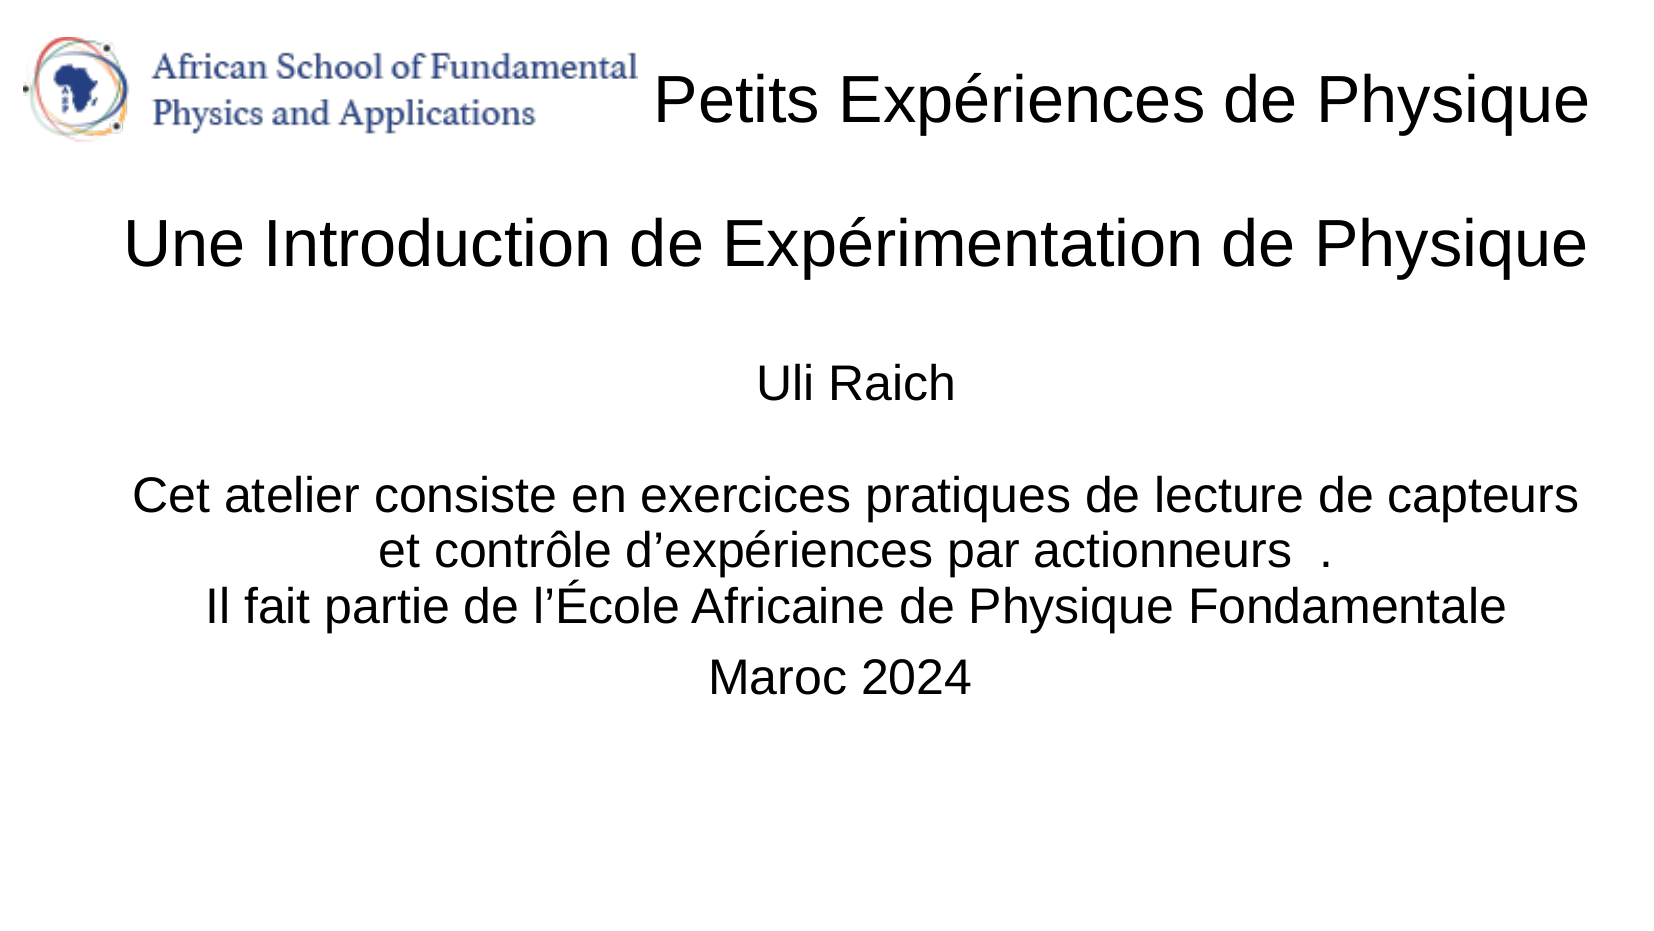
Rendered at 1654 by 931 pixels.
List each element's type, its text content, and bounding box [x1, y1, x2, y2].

title Petits Expériences de Physique [635, 21, 1610, 177]
picture [23, 37, 635, 142]
subtitle Une Introduction de Expérimentation de Physique Uli Raich Cet atelier consiste en exercices pratiques de lecture de capteurs et contrôle d’expériences par actionneurs . Il fait partie de l’École Africaine de Physique Fondamentale Maroc 2024 [112, 205, 1601, 784]
